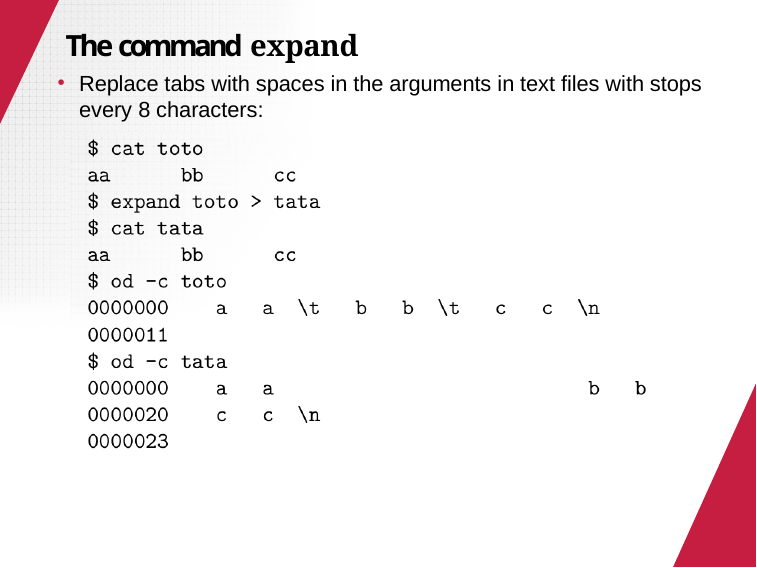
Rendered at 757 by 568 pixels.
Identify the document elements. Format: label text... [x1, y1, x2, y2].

text_box Replace tabs with spaces in the arguments in text files with stops every 8 characters: [55, 68, 710, 254]
text_box The command expand [63, 26, 697, 68]
picture [0, 0, 664, 461]
